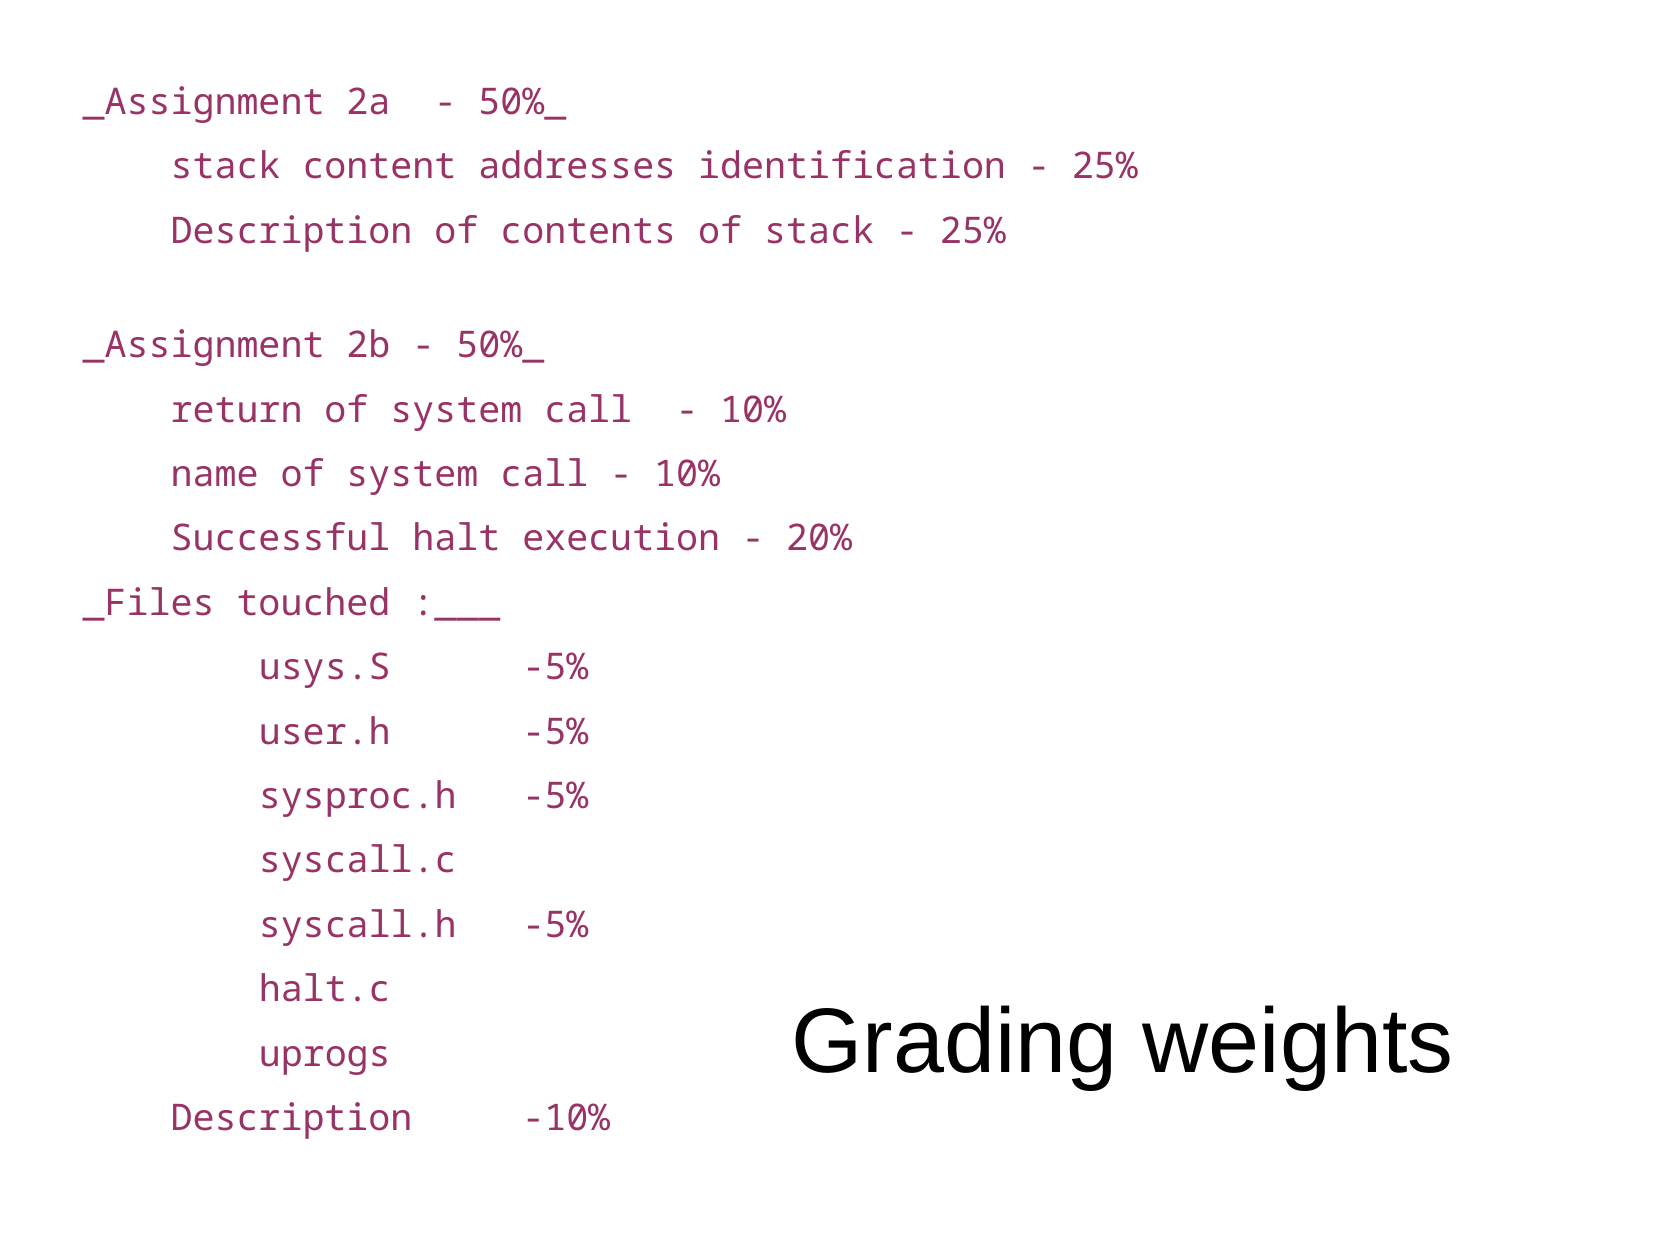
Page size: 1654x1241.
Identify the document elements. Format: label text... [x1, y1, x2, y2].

title Grading weights [675, 937, 1571, 1145]
list _Assignment 2a - 50%_ stack content addresses identification - 25% Description of contents of stack - 25% _Assignment 2b - 50%_ return of system call - 10% name of system call - 10% Successful halt execution - 20% _Files touched :___ usys.S -5% user.h -5% sysproc.h -5% syscall.c syscall.h -5% halt.c uprogs Description -10% [82, 75, 1571, 1163]
